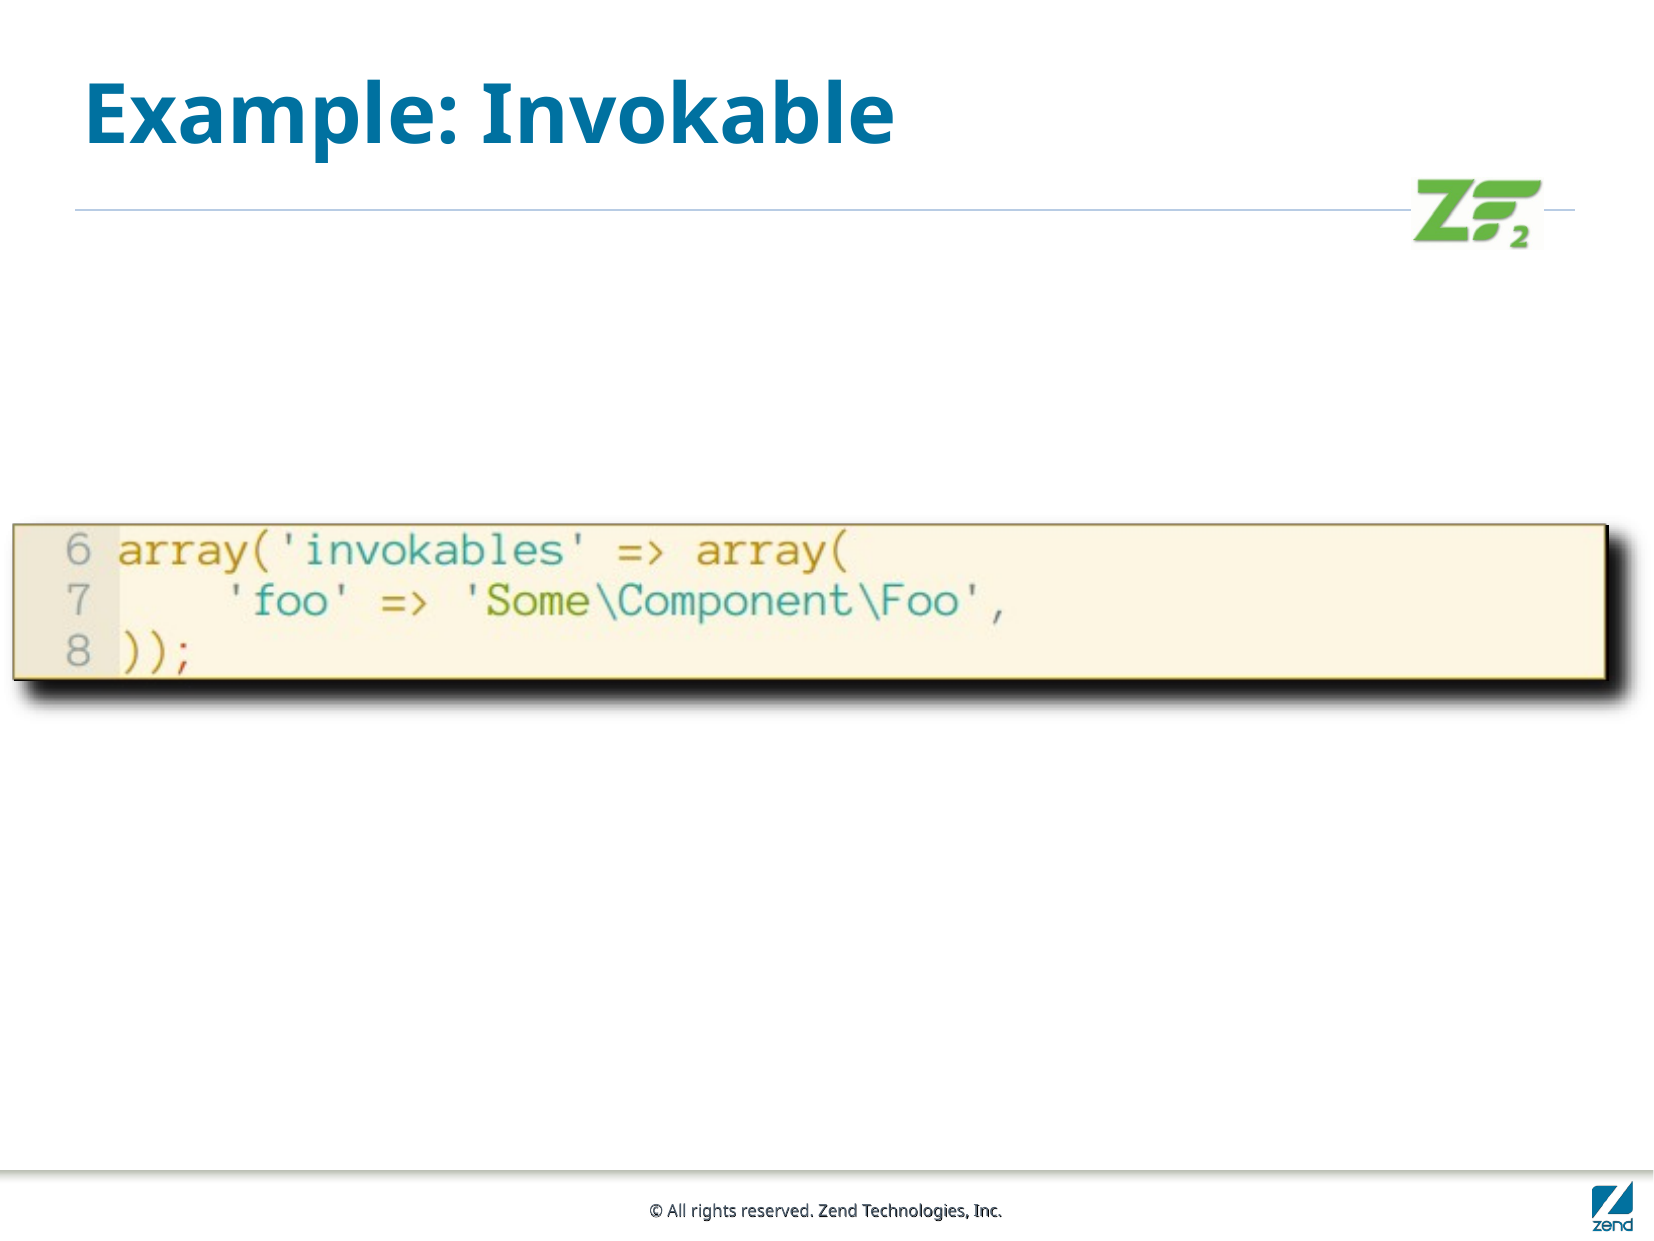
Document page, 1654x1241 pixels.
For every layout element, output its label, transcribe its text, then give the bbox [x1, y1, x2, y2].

title Example: Invokable [82, 41, 1489, 169]
picture [0, 1170, 1654, 1232]
picture [0, 510, 1653, 727]
picture [1411, 177, 1544, 250]
